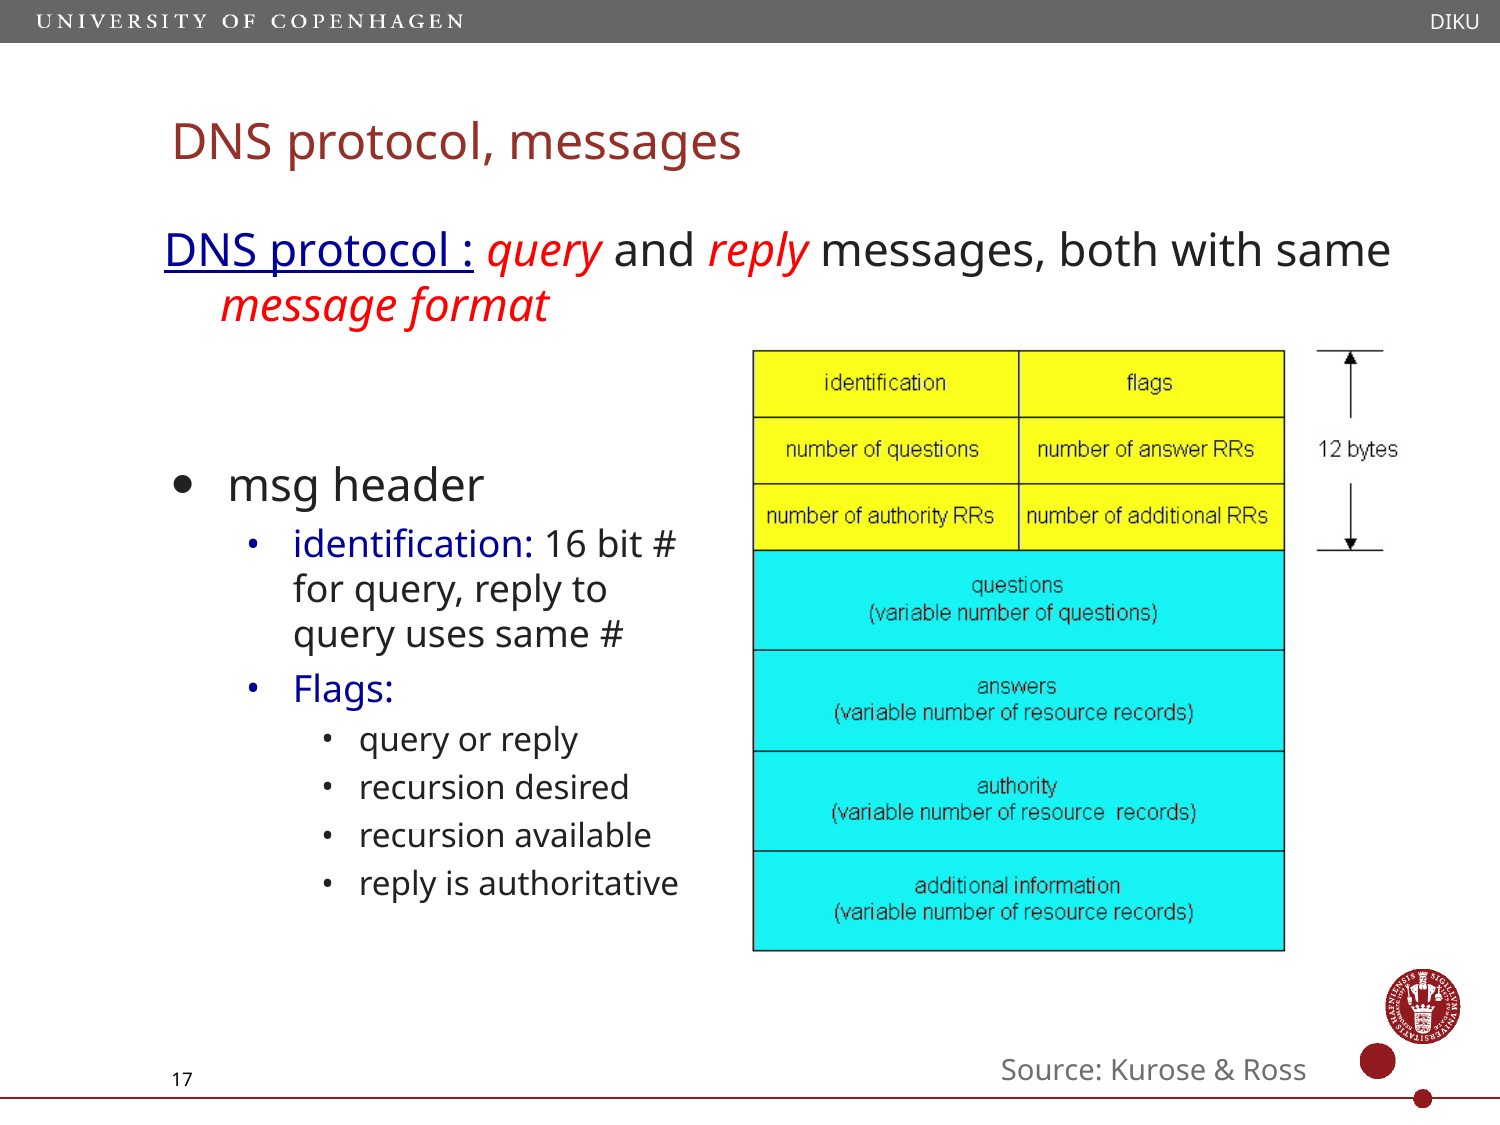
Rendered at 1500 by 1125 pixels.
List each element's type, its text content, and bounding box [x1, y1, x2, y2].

text_box <number> [171, 1067, 522, 1092]
list msg header identification: 16 bit # for query, reply to query uses same # Flags: query or reply recursion desired recursion available reply is authoritative [171, 456, 698, 961]
title DNS protocol, messages [171, 75, 1329, 171]
text_box DNS protocol : query and reply messages, both with same message format [164, 220, 1447, 305]
text_box DIKU [469, 0, 1495, 43]
picture [0, 342, 1500, 1122]
text_box Source: Kurose & Ross [986, 1043, 1376, 1094]
